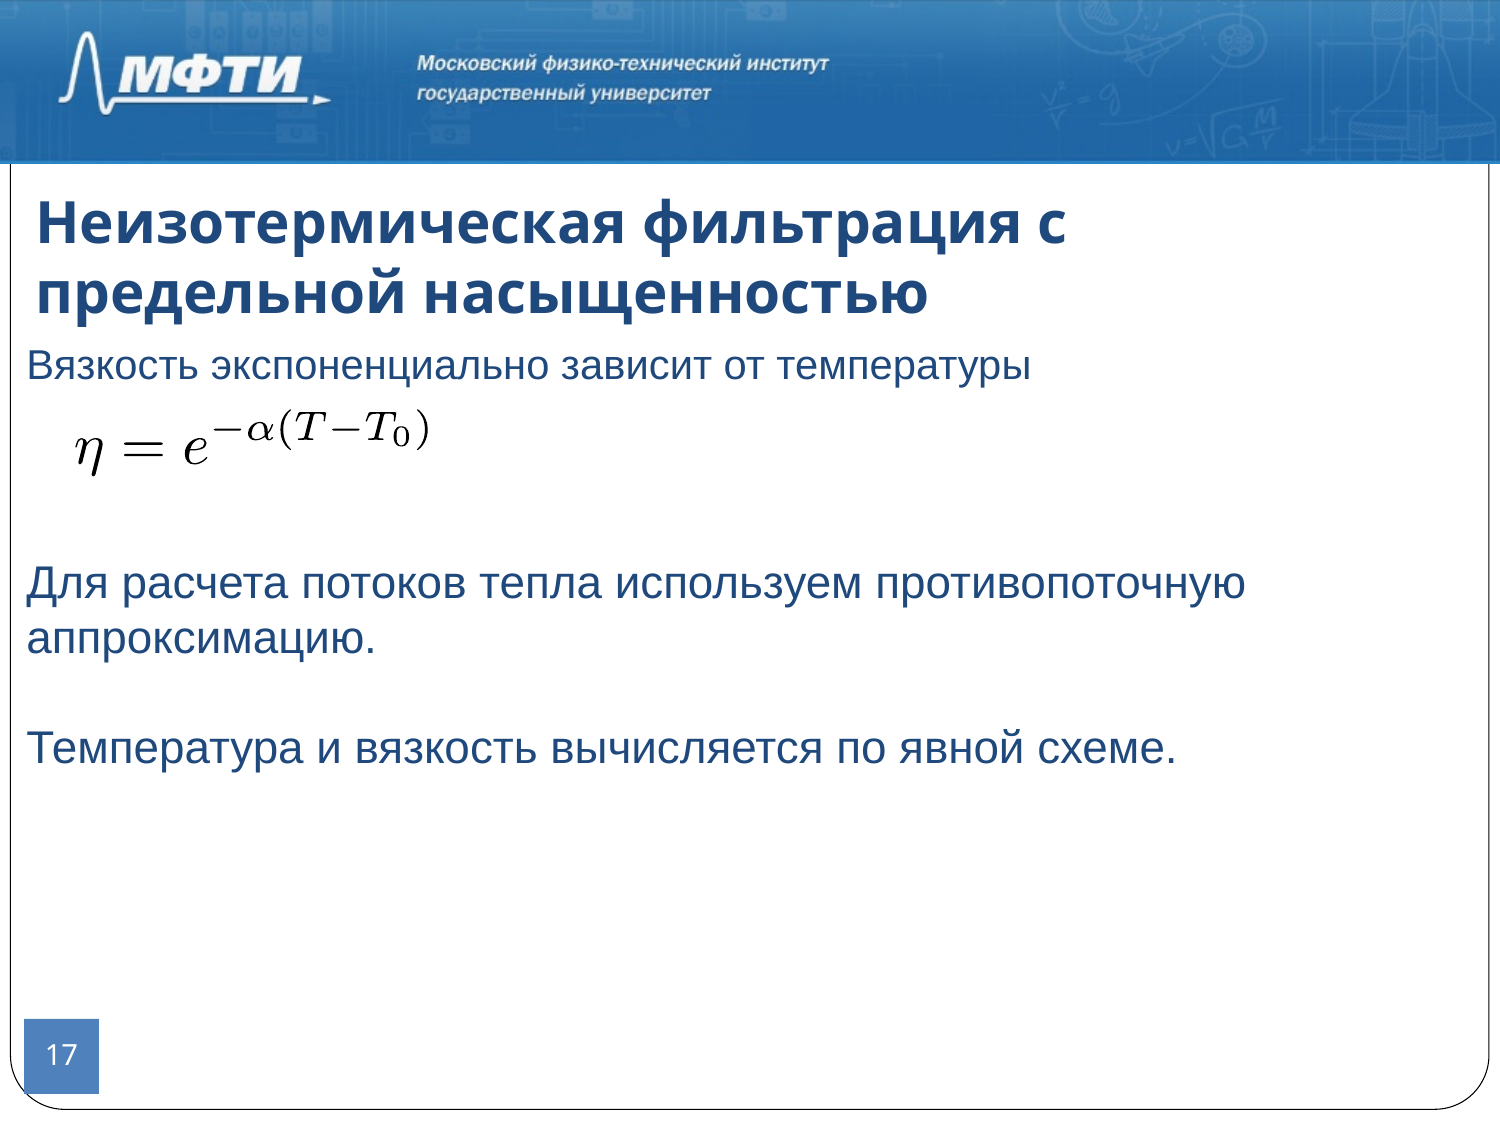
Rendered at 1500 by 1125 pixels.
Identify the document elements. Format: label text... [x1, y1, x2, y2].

text_box [73, 409, 433, 477]
picture [0, 0, 1500, 164]
text_box <номер> [24, 1018, 99, 1094]
text_box Вязкость экспоненциально зависит от температуры Для расчета потоков тепла используем противопоточную аппроксимацию. Температура и вязкость вычисляется по явной схеме. [11, 330, 1489, 971]
text_box Неизотермическая фильтрация с предельной насыщенностью [35, 153, 1441, 330]
